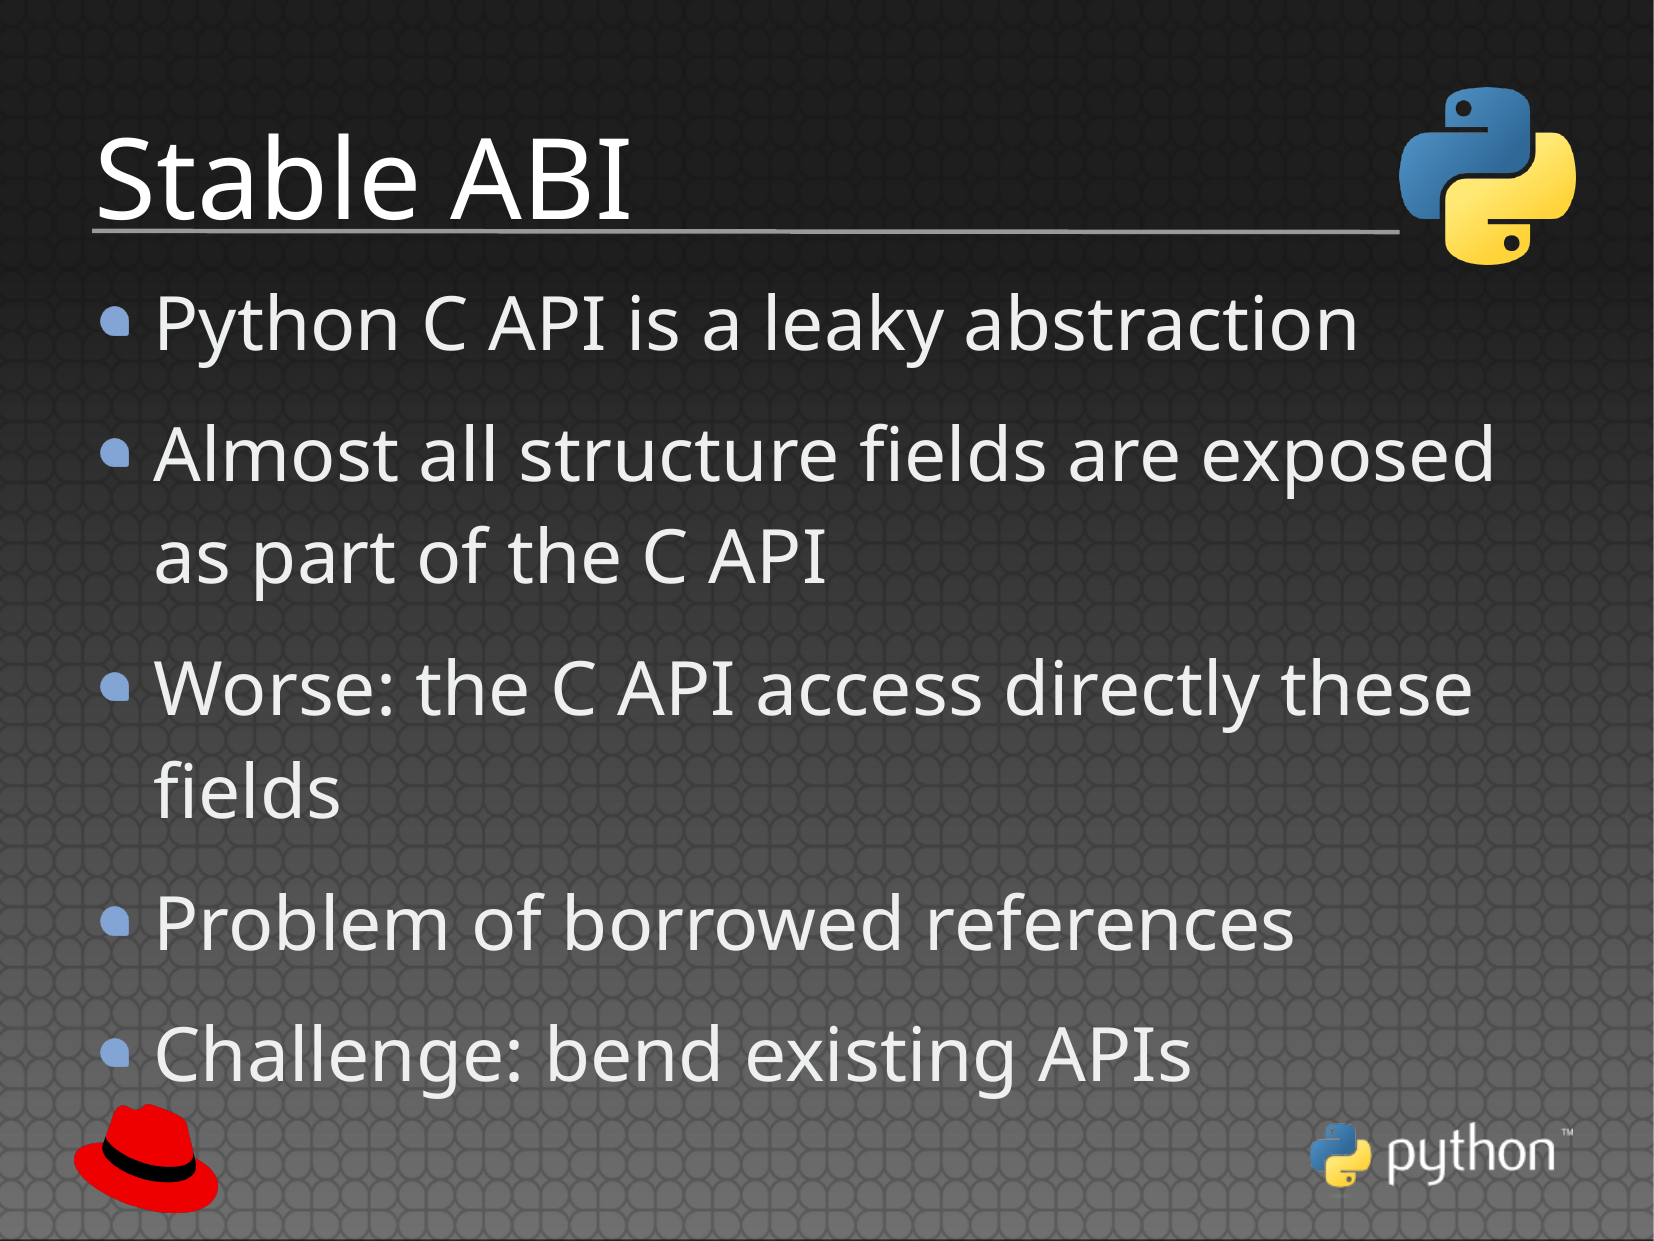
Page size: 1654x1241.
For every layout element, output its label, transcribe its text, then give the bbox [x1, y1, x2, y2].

title Stable ABI [94, 100, 1426, 251]
picture [0, 0, 1654, 1241]
list Python C API is a leaky abstraction Almost all structure fields are exposed as part of the C API Worse: the C API access directly these fields Problem of borrowed references Challenge: bend existing APIs [82, 269, 1573, 1118]
